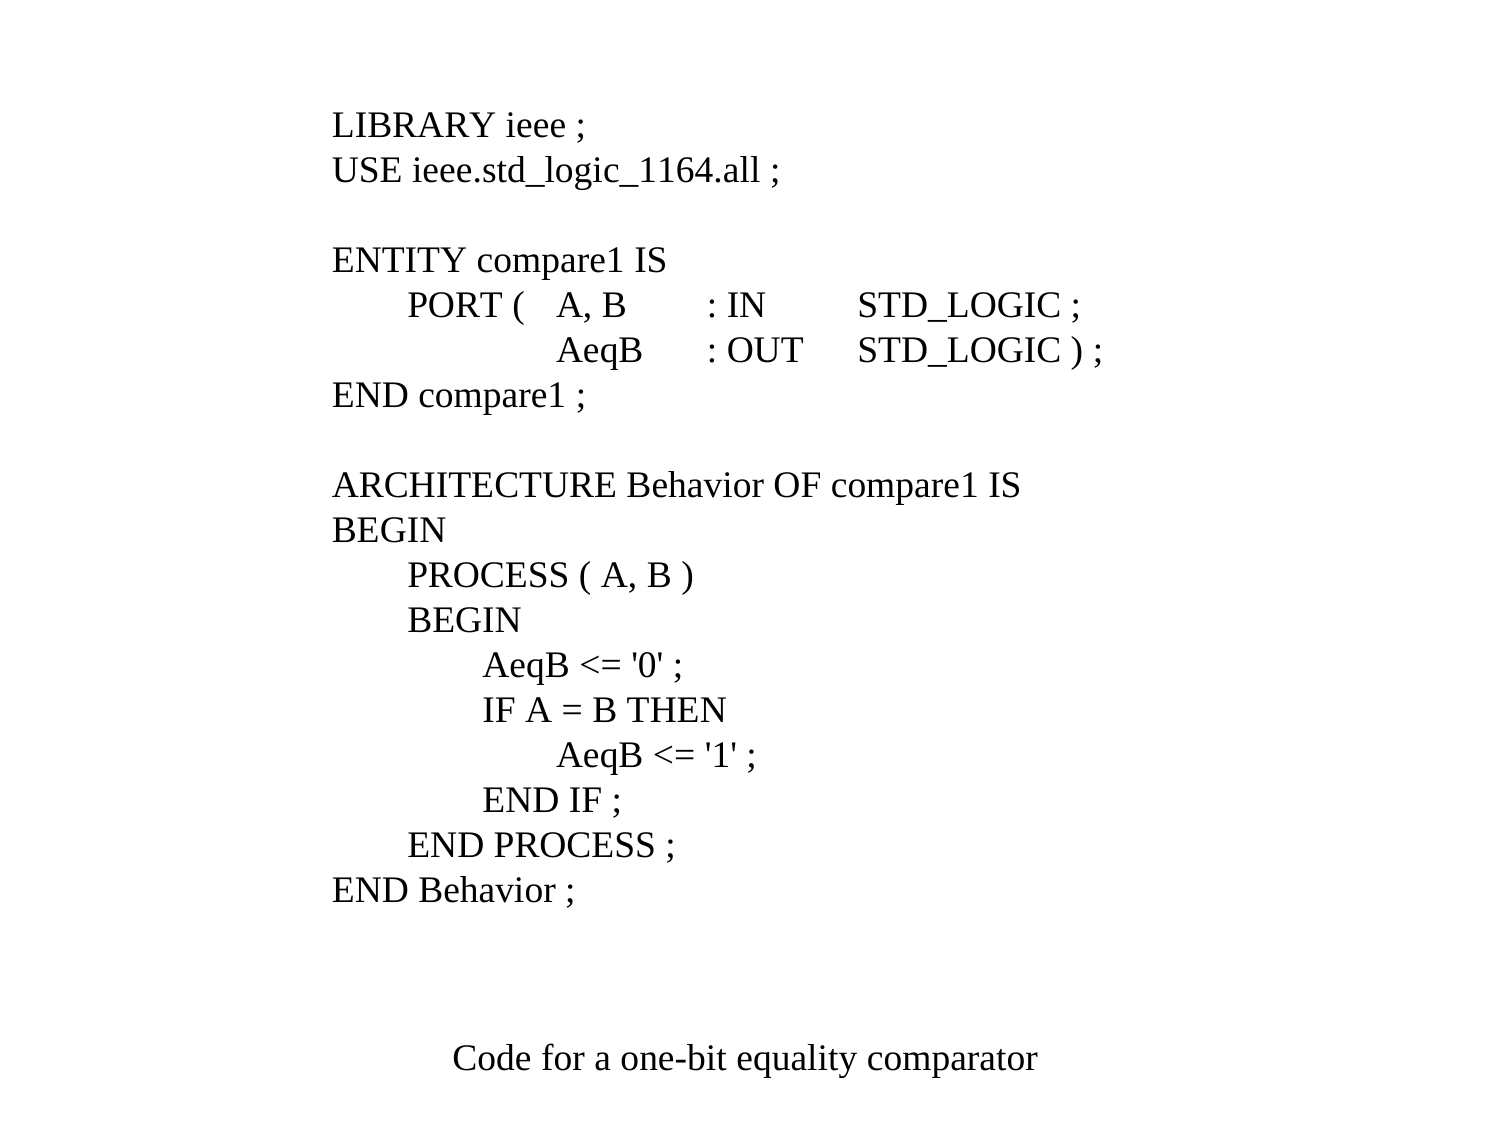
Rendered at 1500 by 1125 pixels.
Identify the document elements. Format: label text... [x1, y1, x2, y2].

text_box Code for a one-bit equality comparator [154, 1025, 1337, 1101]
text_box LIBRARY ieee ; USE ieee.std_logic_1164.all ; ENTITY compare1 IS PORT ( A, B : IN STD_LOGIC ; AeqB : OUT STD_LOGIC ) ; END compare1 ; ARCHITECTURE Behavior OF compare1 IS BEGIN PROCESS ( A, B ) BEGIN AeqB <= '0' ; IF A = B THEN AeqB <= '1' ; END IF ; END PROCESS ; END Behavior ; [317, 91, 1119, 918]
